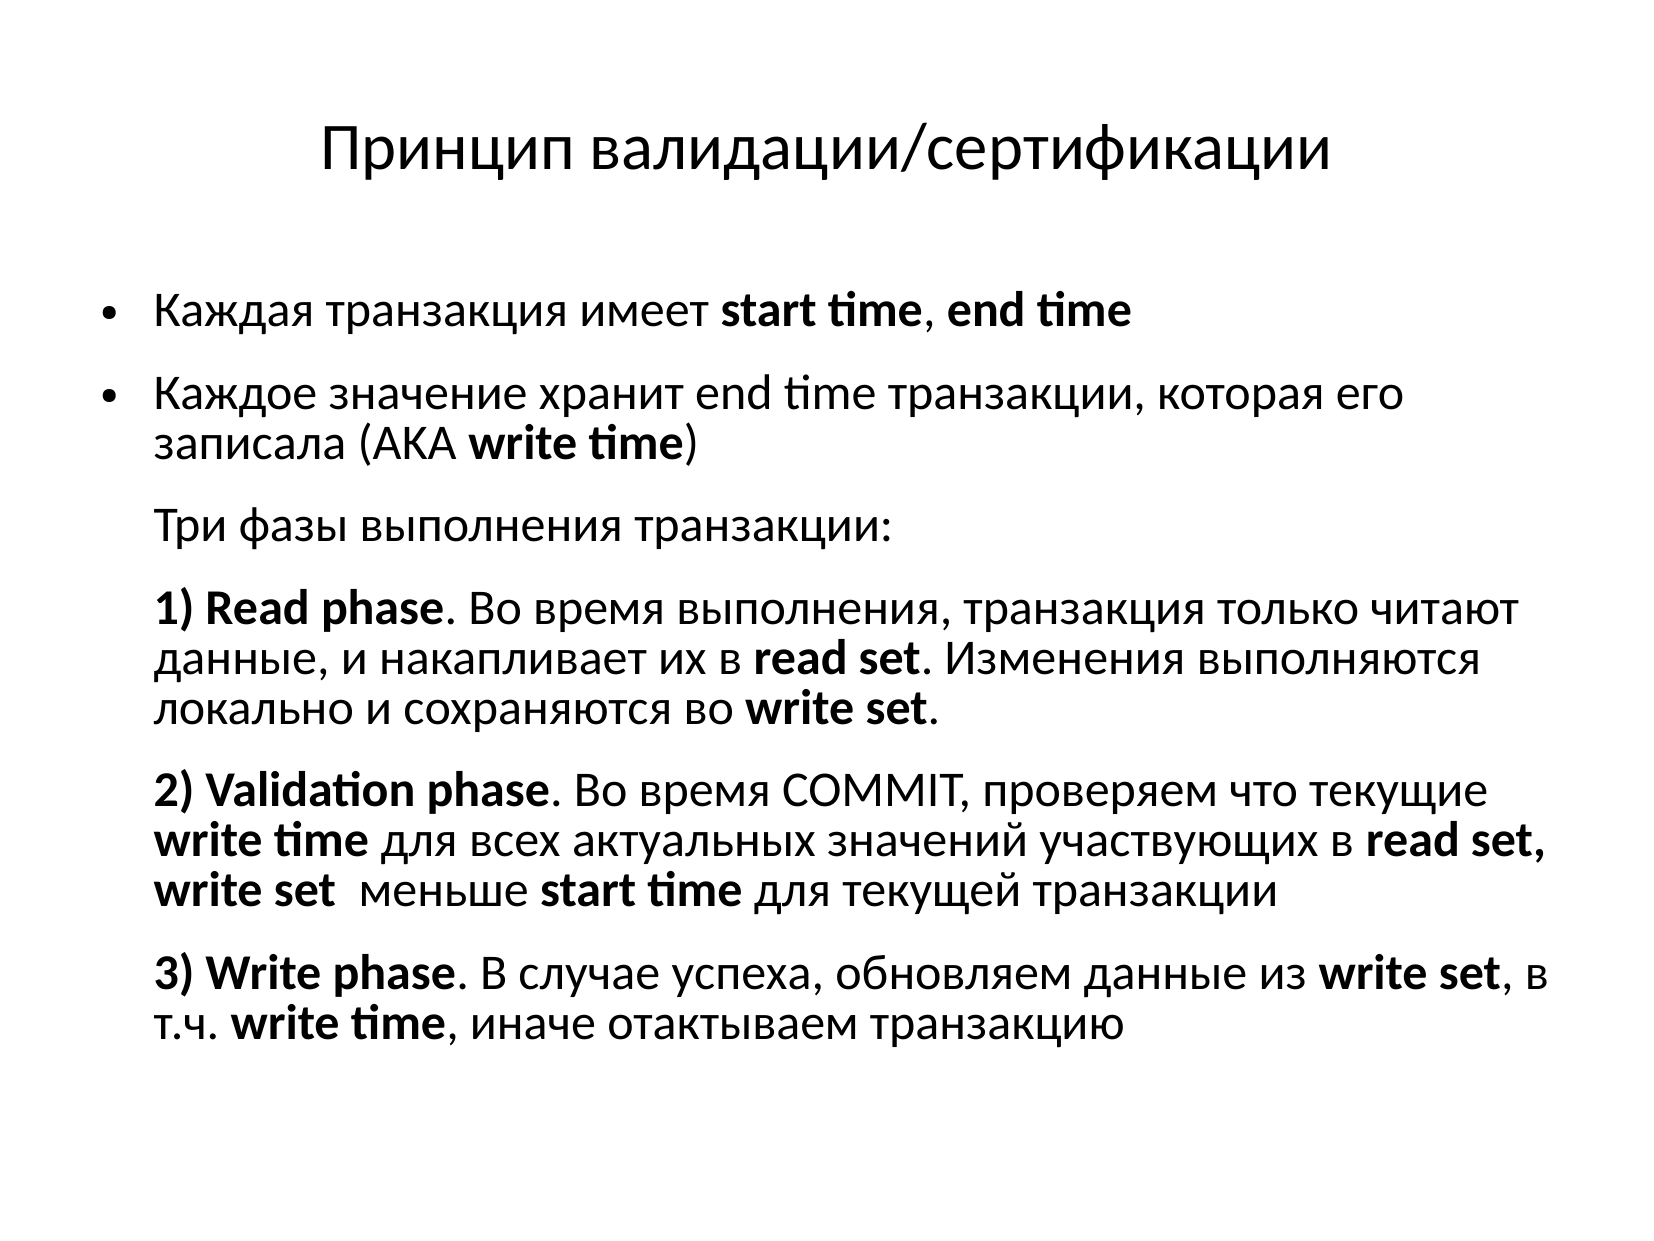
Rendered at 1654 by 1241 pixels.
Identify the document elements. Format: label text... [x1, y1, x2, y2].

title Принцип валидации/сертификации [82, 49, 1571, 257]
list Каждая транзакция имеет start time, end time Каждое значение хранит end time транзакции, которая его записала (AKA write time) Три фазы выполнения транзакции: 1) Read phase. Во время выполнения, транзакция только читают данные, и накапливает их в read set. Изменения выполняются локально и сохраняются во write set. 2) Validation phase. Во время COMMIT, проверяем что текущие write time для всех актуальных значений участвующих в read set, write set меньше start time для текущей транзакции 3) Write phase. В случае успеха, обновляем данные из write set, в т.ч. write time, иначе отактываем транзакцию [82, 289, 1571, 1108]
